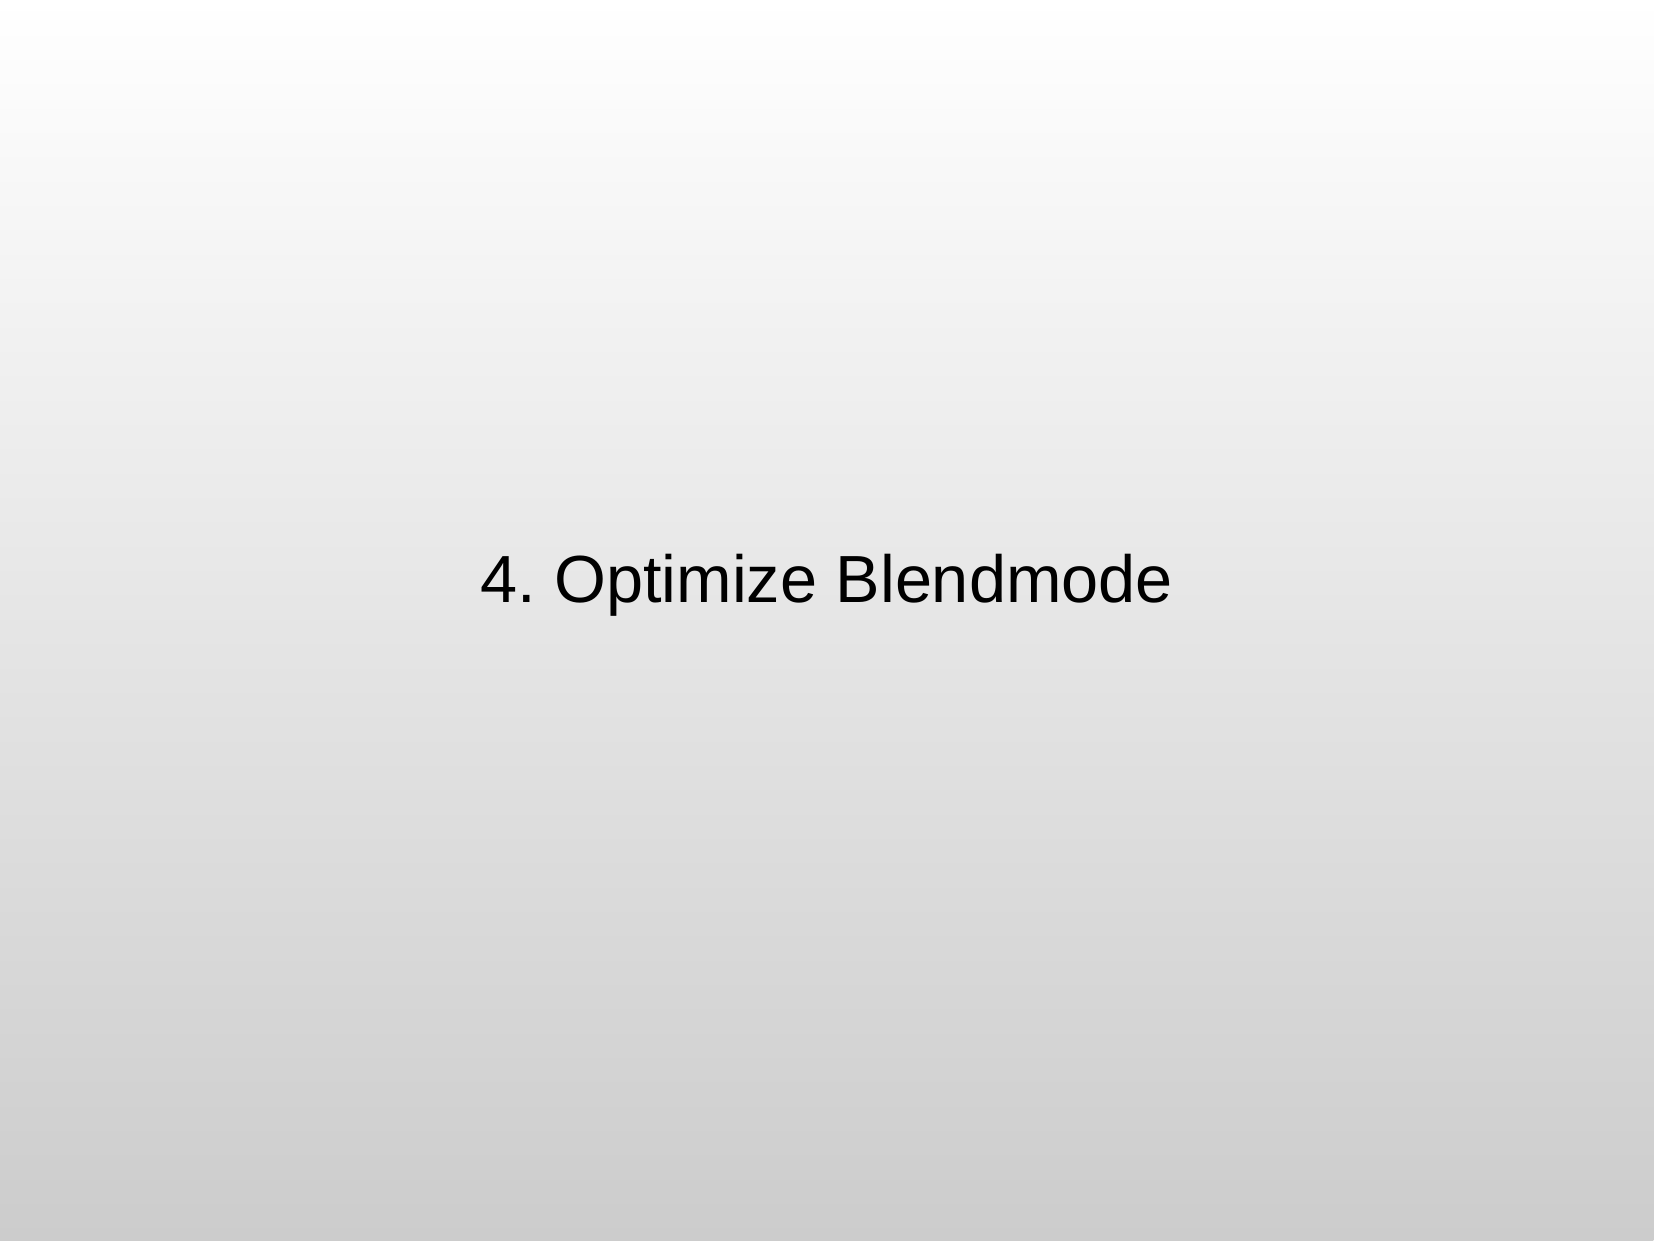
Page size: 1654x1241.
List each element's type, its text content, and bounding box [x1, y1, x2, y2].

subtitle 4. Optimize Blendmode [82, 49, 1571, 1109]
